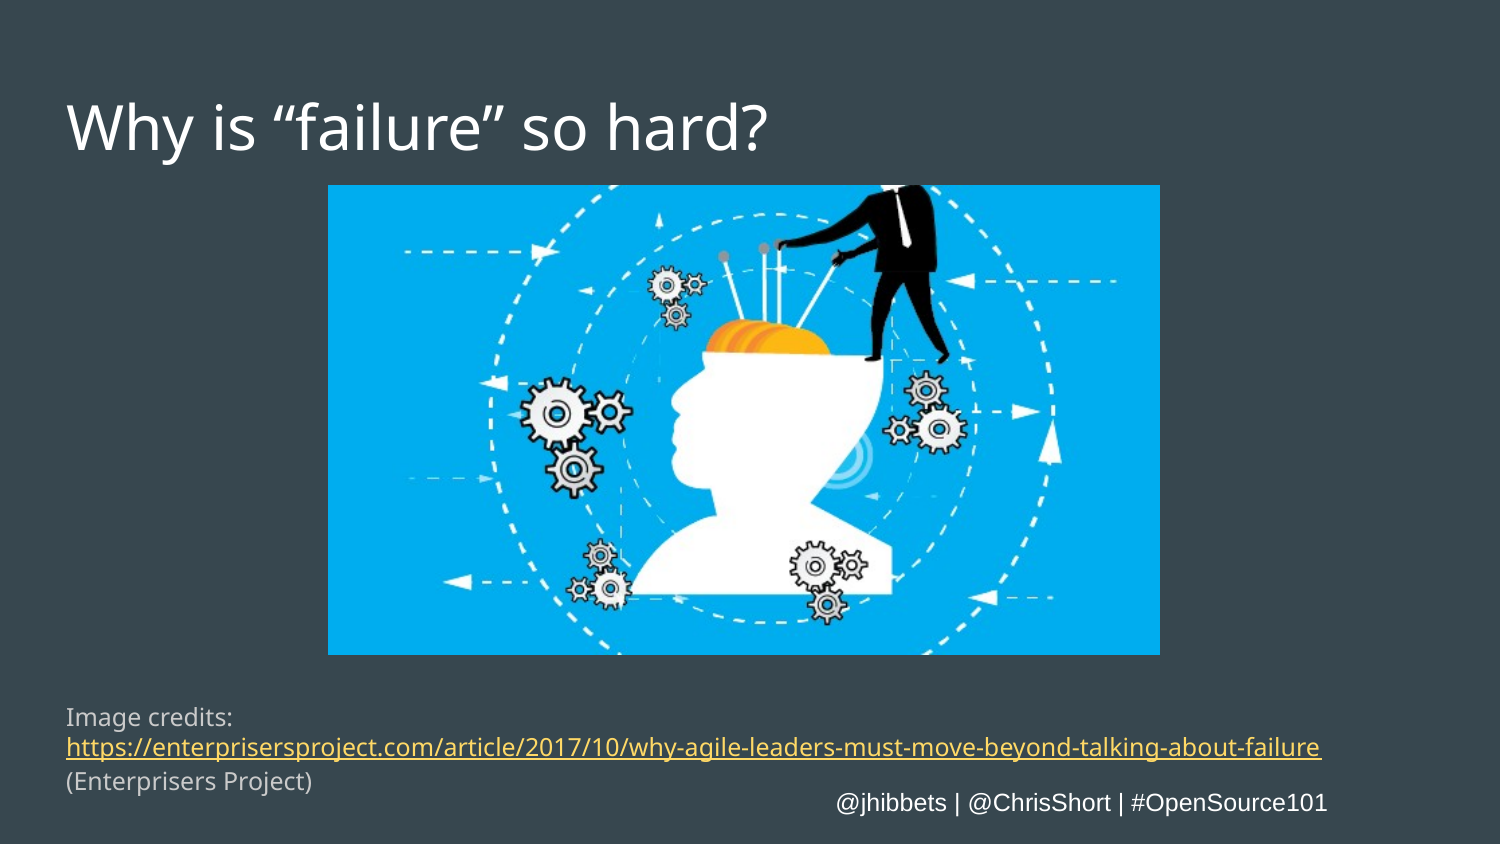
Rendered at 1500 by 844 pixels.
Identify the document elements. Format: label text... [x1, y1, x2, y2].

picture [979, 229, 988, 238]
picture [494, 354, 500, 366]
picture [1045, 362, 1052, 373]
picture [509, 524, 517, 534]
picture [999, 573, 1008, 584]
picture [479, 475, 492, 482]
picture [776, 620, 786, 625]
picture [951, 321, 957, 330]
picture [972, 403, 981, 413]
picture [492, 462, 497, 472]
picture [567, 185, 950, 625]
picture [960, 357, 976, 370]
picture [561, 223, 570, 233]
picture [931, 185, 941, 195]
picture [509, 377, 631, 499]
picture [1006, 279, 1024, 292]
picture [583, 627, 593, 636]
picture [755, 620, 765, 625]
picture [599, 640, 610, 649]
picture [648, 265, 712, 329]
picture [508, 250, 521, 254]
picture [575, 208, 585, 218]
picture [503, 580, 511, 585]
picture [644, 498, 651, 507]
picture [964, 213, 975, 223]
picture [912, 559, 921, 567]
picture [586, 324, 592, 333]
picture [518, 542, 526, 554]
picture [578, 344, 583, 353]
picture [948, 200, 958, 209]
picture [1030, 516, 1037, 528]
picture [959, 339, 965, 350]
picture [1027, 279, 1037, 284]
picture [499, 334, 505, 344]
picture [1006, 263, 1013, 273]
picture [939, 637, 949, 645]
picture [921, 650, 932, 655]
picture [966, 466, 972, 476]
picture [1021, 537, 1028, 547]
picture [466, 250, 477, 254]
picture [519, 381, 528, 386]
picture [487, 250, 498, 254]
picture [712, 220, 722, 225]
picture [948, 273, 975, 289]
picture [951, 506, 957, 516]
picture [1050, 405, 1055, 415]
picture [656, 213, 663, 229]
picture [539, 579, 549, 590]
picture [1040, 341, 1047, 352]
picture [586, 505, 592, 515]
picture [528, 561, 537, 571]
picture [992, 246, 1001, 255]
picture [1090, 279, 1100, 284]
picture [642, 336, 647, 344]
picture [733, 215, 743, 220]
picture [502, 503, 509, 514]
picture [1069, 279, 1079, 284]
picture [443, 250, 454, 254]
picture [654, 245, 663, 252]
picture [609, 185, 619, 190]
picture [513, 294, 521, 304]
picture [776, 212, 786, 217]
picture [496, 481, 502, 493]
picture [637, 258, 645, 265]
picture [505, 314, 513, 324]
picture [489, 419, 494, 429]
picture [579, 287, 594, 295]
picture [483, 580, 491, 585]
picture [607, 287, 616, 297]
picture [672, 235, 682, 241]
picture [422, 250, 432, 254]
picture [796, 215, 807, 219]
picture [866, 493, 879, 500]
picture [1048, 384, 1055, 395]
picture [971, 607, 981, 617]
picture [596, 524, 604, 534]
picture [891, 359, 902, 372]
picture [489, 397, 494, 408]
picture [1048, 279, 1057, 284]
picture [531, 239, 559, 266]
picture [969, 590, 998, 606]
picture [1011, 556, 1019, 566]
picture [798, 619, 808, 623]
picture [595, 305, 603, 315]
picture [692, 225, 702, 231]
picture [881, 372, 967, 455]
picture [893, 331, 899, 339]
picture [1011, 404, 1040, 419]
picture [1034, 321, 1041, 331]
picture [572, 364, 576, 374]
picture [754, 212, 765, 217]
picture [554, 596, 562, 606]
picture [960, 487, 965, 497]
picture [972, 381, 976, 391]
picture [621, 549, 631, 567]
picture [489, 440, 495, 451]
picture [1043, 475, 1049, 487]
picture [884, 510, 891, 519]
picture [591, 195, 601, 203]
picture [481, 376, 508, 391]
picture [818, 219, 829, 223]
picture [622, 271, 631, 280]
picture [986, 279, 996, 284]
picture [1026, 301, 1033, 311]
picture [523, 275, 531, 285]
picture [940, 525, 947, 535]
picture [733, 618, 745, 623]
picture [956, 623, 966, 632]
picture [939, 302, 946, 312]
title Why is “failure” so hard? [51, 72, 1449, 167]
picture [1038, 421, 1062, 465]
picture [567, 612, 577, 622]
picture [693, 607, 703, 611]
picture [444, 575, 473, 590]
picture [1037, 496, 1044, 507]
list Image credits: https://enterprisersproject.com/article/2017/10/why-agile-leaders-must-move-beyond-talking-about-failure (Enterprisers Project) [51, 686, 1449, 781]
picture [927, 543, 934, 552]
picture [713, 614, 723, 618]
